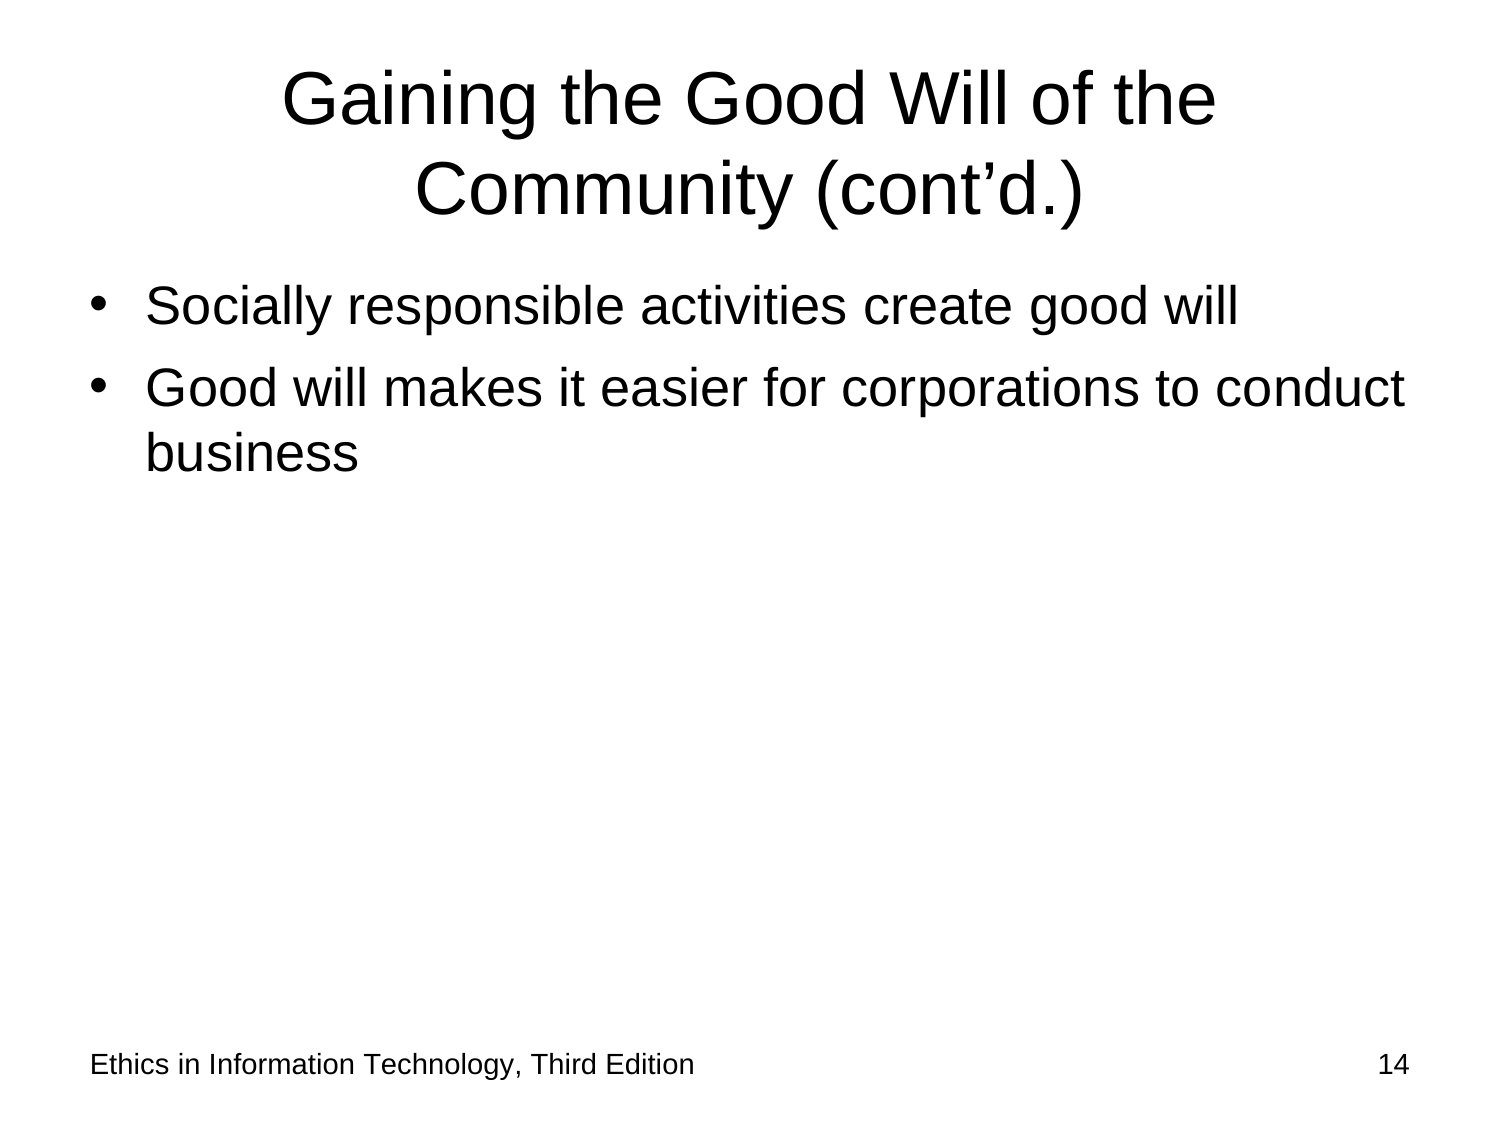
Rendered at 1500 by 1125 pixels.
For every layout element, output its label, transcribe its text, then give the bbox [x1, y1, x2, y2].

list Socially responsible activities create good will Good will makes it easier for corporations to conduct business [75, 262, 1426, 575]
text_box <number> [1074, 1037, 1425, 1103]
title Gaining the Good Will of the Community (cont’d.) [75, 41, 1426, 239]
text_box Ethics in Information Technology, Third Edition [74, 1037, 1074, 1103]
